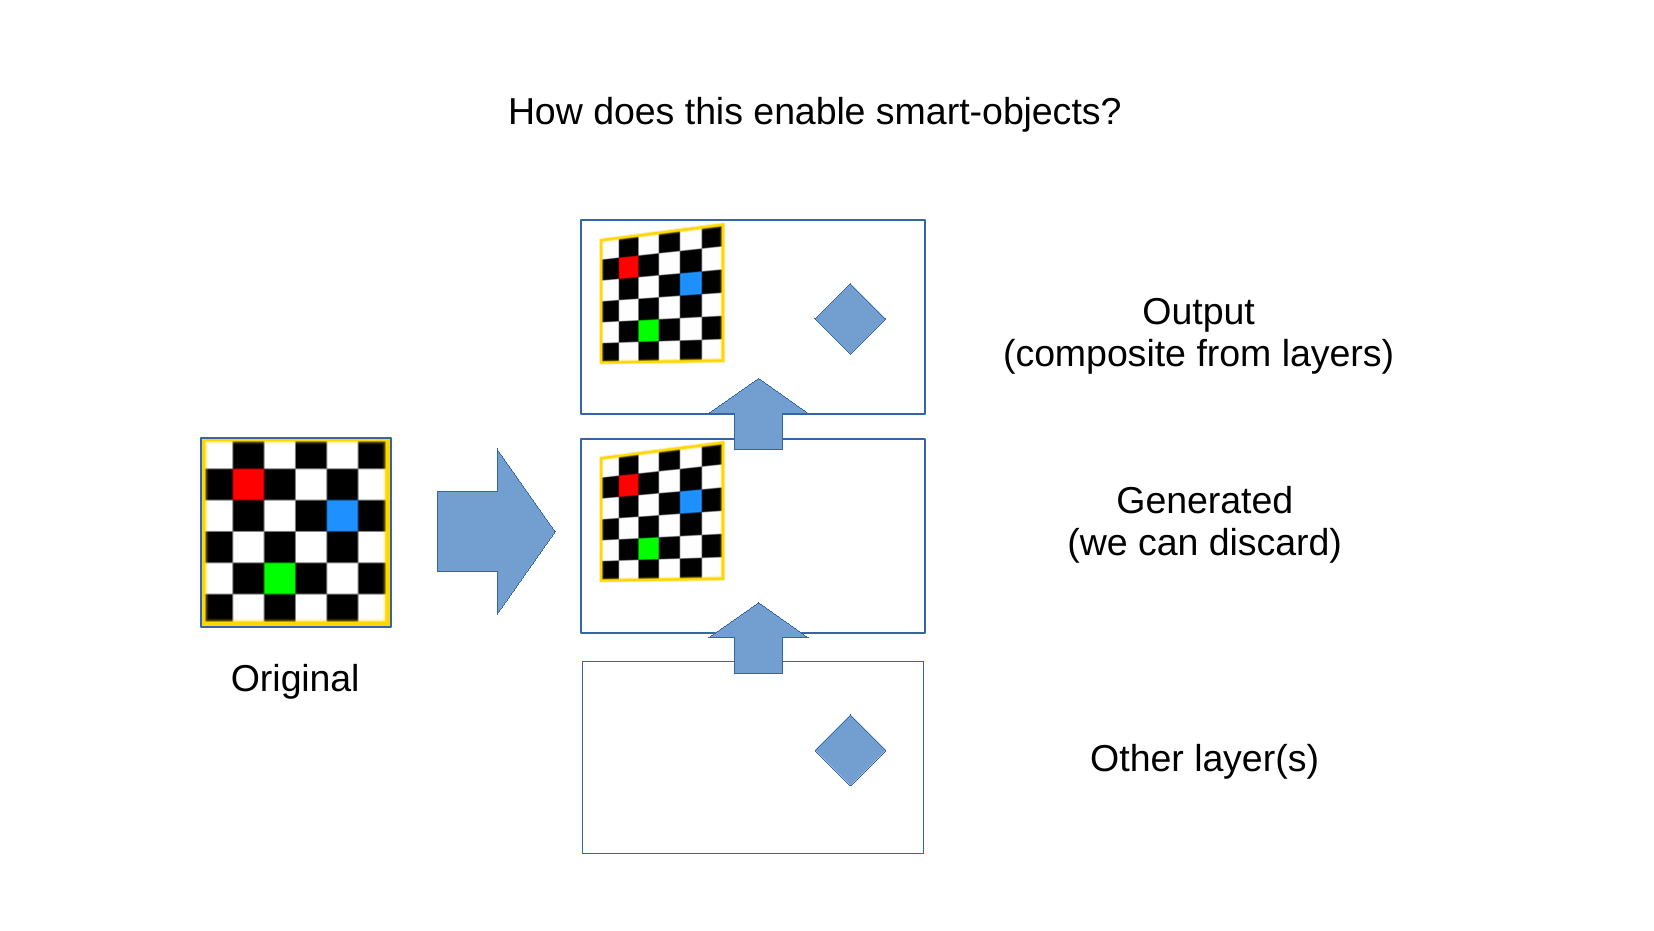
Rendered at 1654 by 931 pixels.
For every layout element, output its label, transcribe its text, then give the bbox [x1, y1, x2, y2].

text_box How does this enable smart-objects? [82, 82, 1548, 140]
text_box [815, 714, 886, 786]
text_box Original [200, 649, 390, 707]
text_box [708, 378, 809, 450]
text_box [708, 602, 809, 674]
picture [582, 221, 924, 414]
picture [202, 438, 390, 626]
picture [582, 439, 924, 632]
text_box Other layer(s) [956, 708, 1453, 808]
text_box [437, 448, 556, 615]
text_box Generated (we can discard) [956, 472, 1453, 572]
text_box Output (composite from layers) [956, 262, 1441, 404]
